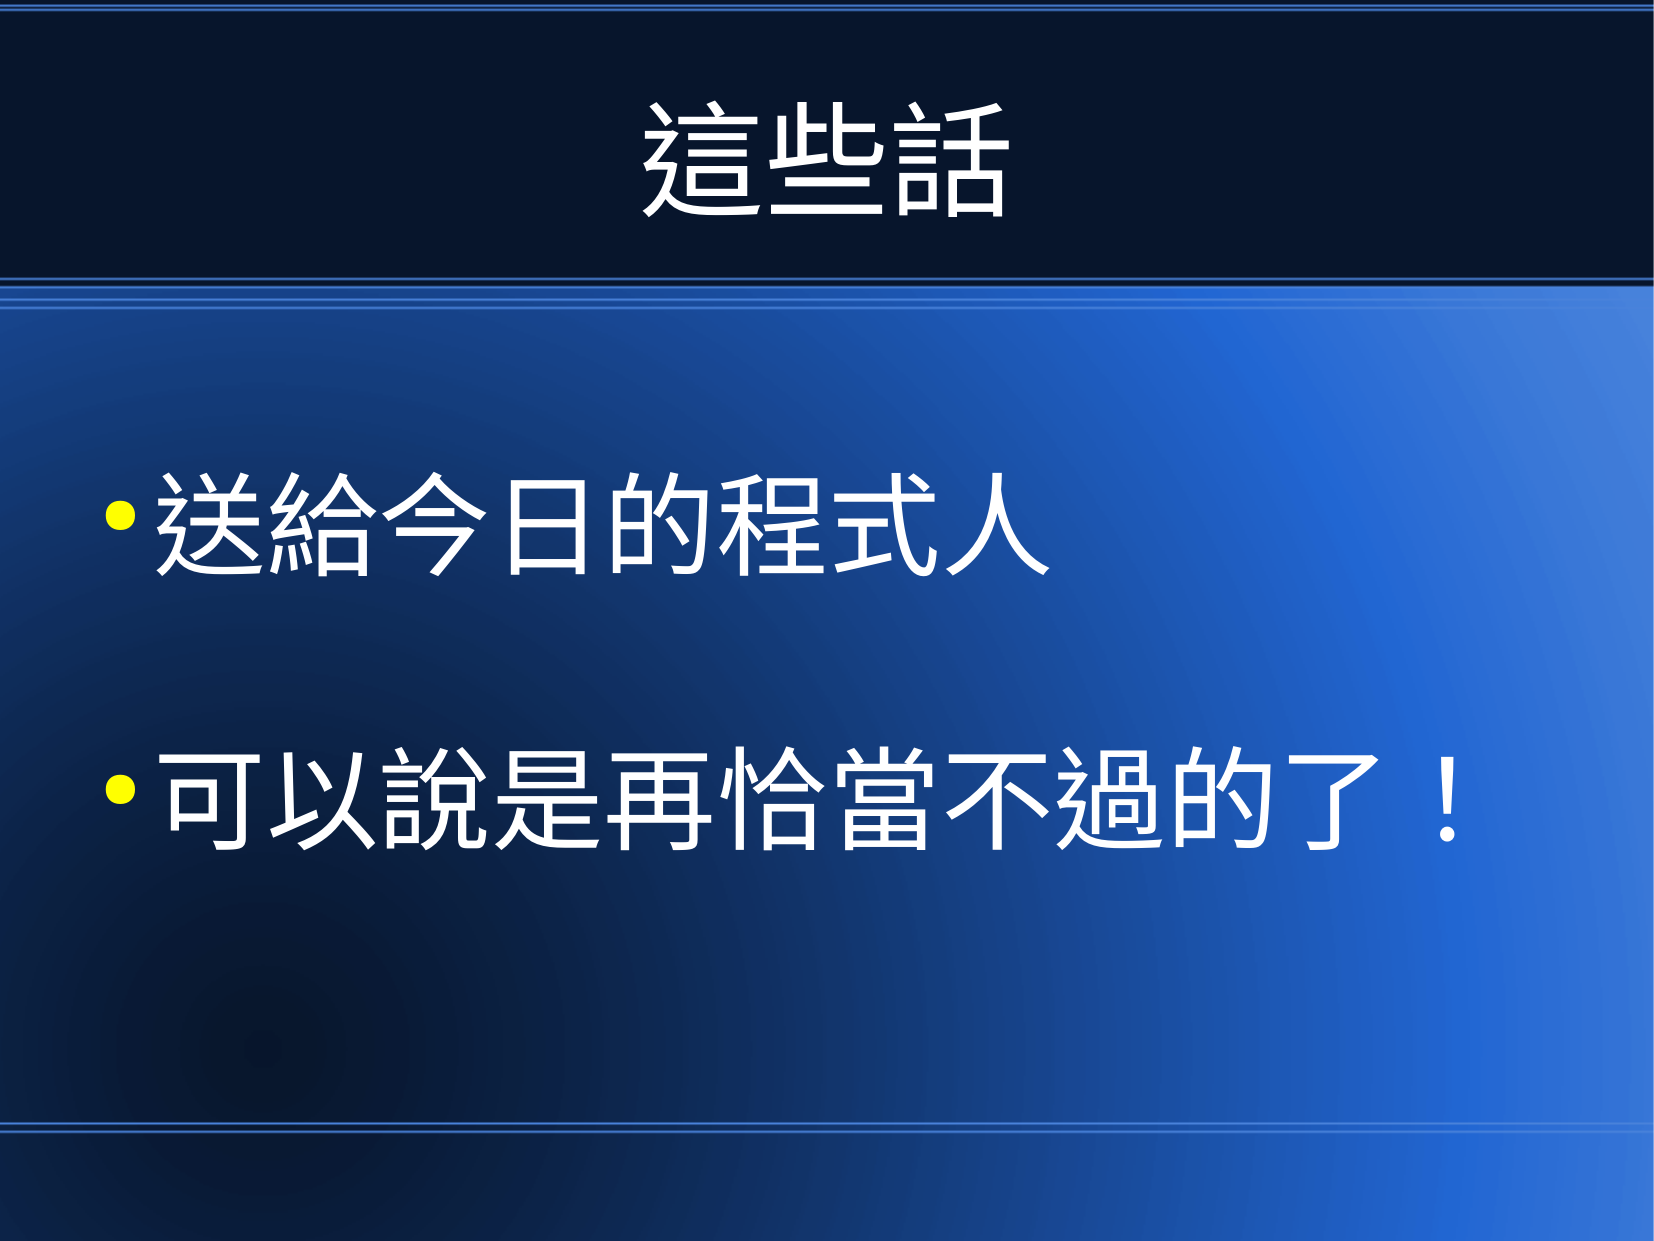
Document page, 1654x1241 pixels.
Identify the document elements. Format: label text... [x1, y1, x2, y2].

title 這些話 [82, 49, 1571, 257]
picture [0, 0, 1654, 1241]
list 送給今日的程式人 可以說是再恰當不過的了！ [82, 355, 1571, 1241]
